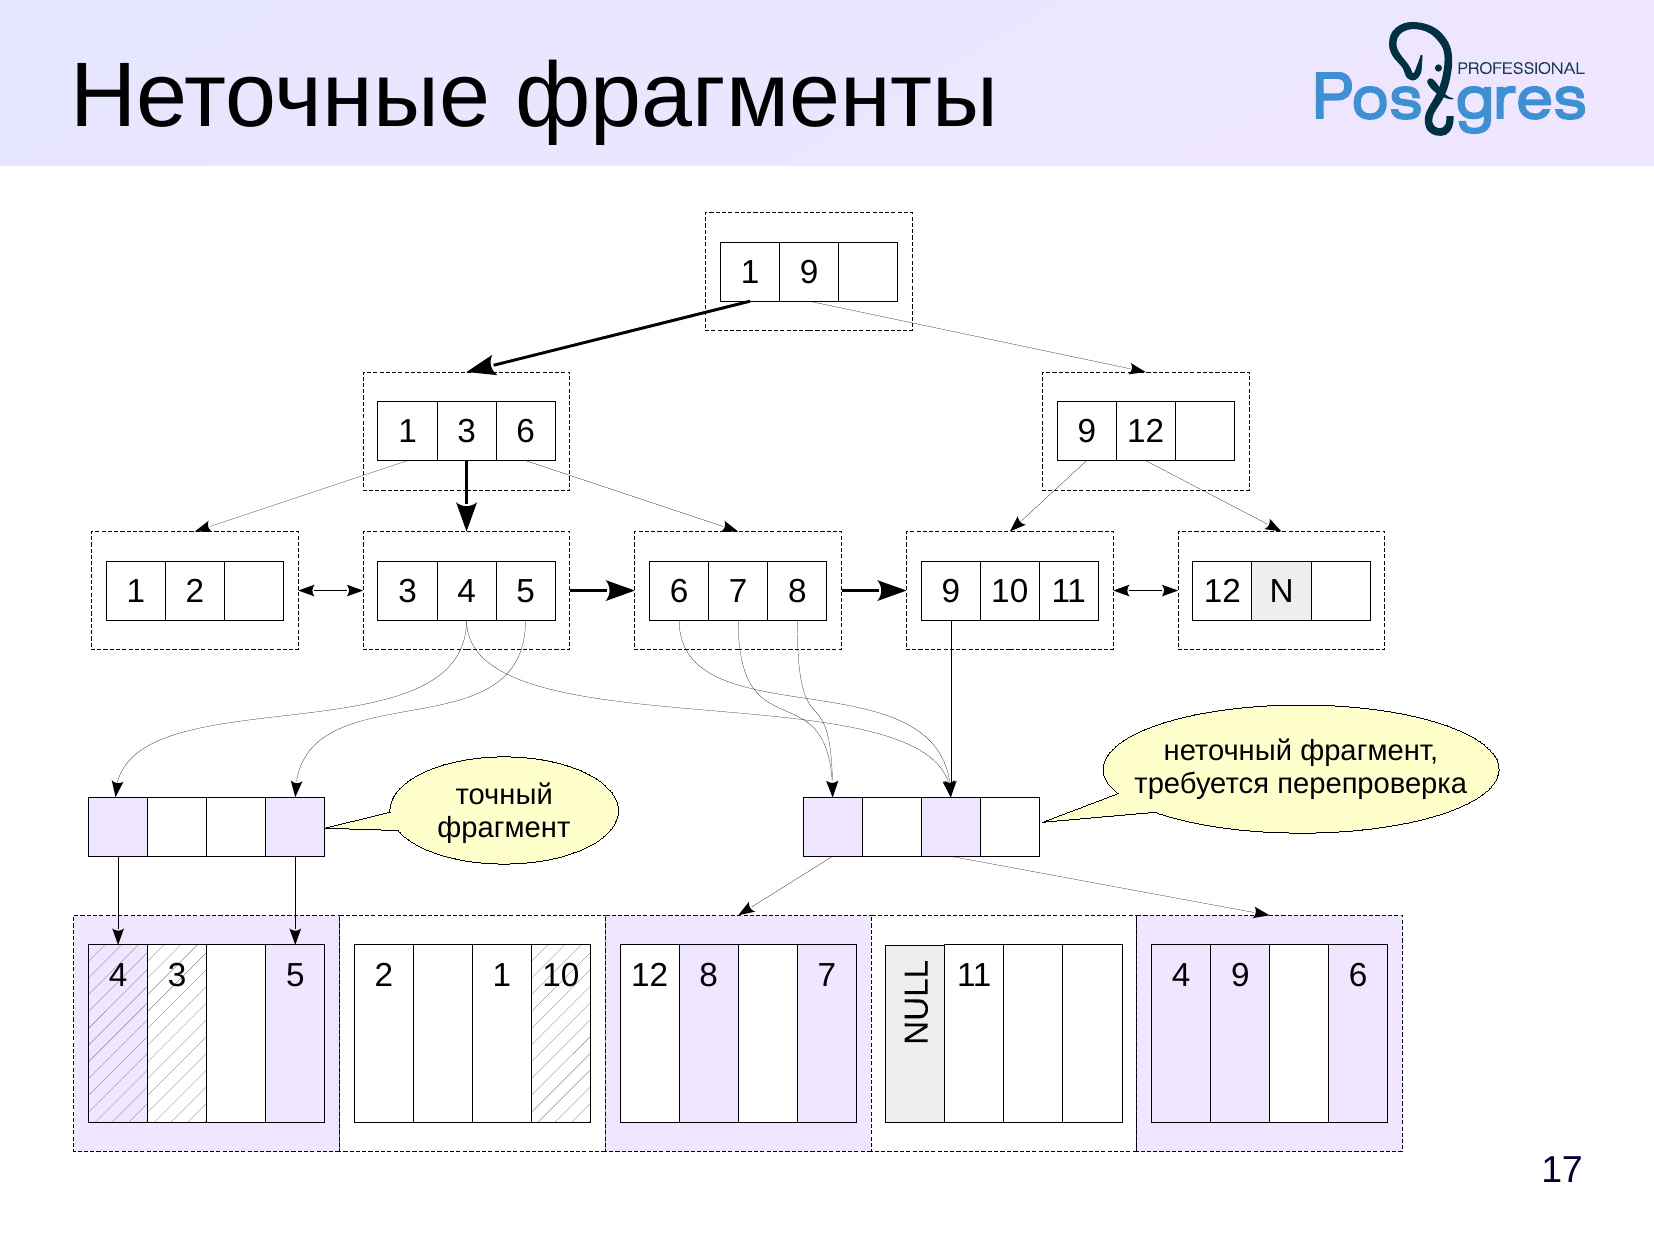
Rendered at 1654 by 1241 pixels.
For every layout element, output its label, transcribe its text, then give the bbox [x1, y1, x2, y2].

text_box [468, 461, 570, 491]
text_box 4 [88, 944, 147, 1123]
text_box 8 [679, 944, 738, 1123]
text_box 6 [496, 401, 556, 461]
text_box 2 [354, 944, 413, 1123]
text_box [705, 302, 913, 331]
text_box 9 [921, 561, 980, 621]
text_box [461, 631, 475, 650]
text_box N [1251, 561, 1311, 621]
text_box 5 [496, 561, 556, 621]
text_box 7 [797, 944, 857, 1123]
text_box 1 [720, 242, 779, 302]
text_box неточный фрагмент, требуется перепроверка [1042, 705, 1500, 834]
text_box [634, 531, 842, 650]
text_box 10 [980, 561, 1039, 621]
text_box [88, 797, 325, 857]
text_box 11 [944, 944, 1003, 1123]
text_box 4 [437, 561, 496, 621]
text_box 9 [1057, 401, 1116, 461]
text_box 5 [265, 944, 325, 1123]
text_box [906, 531, 1114, 650]
text_box 4 [1151, 944, 1210, 1123]
text_box 7 [708, 561, 767, 621]
text_box [363, 372, 570, 475]
text_box [363, 461, 465, 491]
text_box 12 [1192, 561, 1251, 621]
title Неточные фрагменты [70, 43, 1261, 151]
text_box 12 [620, 944, 679, 1123]
text_box 6 [649, 561, 708, 621]
text_box [705, 212, 913, 322]
text_box 10 [531, 944, 591, 1123]
text_box 3 [437, 401, 496, 461]
text_box 9 [779, 242, 838, 302]
text_box [1055, 461, 1201, 491]
text_box 9 [1210, 944, 1269, 1123]
text_box [1178, 531, 1385, 650]
text_box [739, 621, 797, 650]
text_box [73, 915, 1403, 1152]
text_box 1 [472, 944, 531, 1123]
text_box 1 [377, 401, 437, 461]
text_box [91, 531, 299, 650]
text_box [803, 797, 1040, 857]
text_box 3 [147, 944, 207, 1123]
text_box 11 [1039, 561, 1099, 621]
text_box 1 [106, 561, 165, 621]
text_box 2 [165, 561, 224, 621]
text_box 12 [1116, 401, 1175, 461]
text_box [363, 531, 570, 650]
text_box [680, 621, 739, 650]
text_box NULL [885, 945, 945, 1123]
text_box 3 [377, 561, 437, 621]
text_box 8 [767, 561, 827, 621]
text_box точный фрагмент [324, 756, 619, 865]
text_box 6 [1328, 944, 1388, 1123]
text_box [467, 621, 525, 650]
text_box [1042, 372, 1250, 491]
